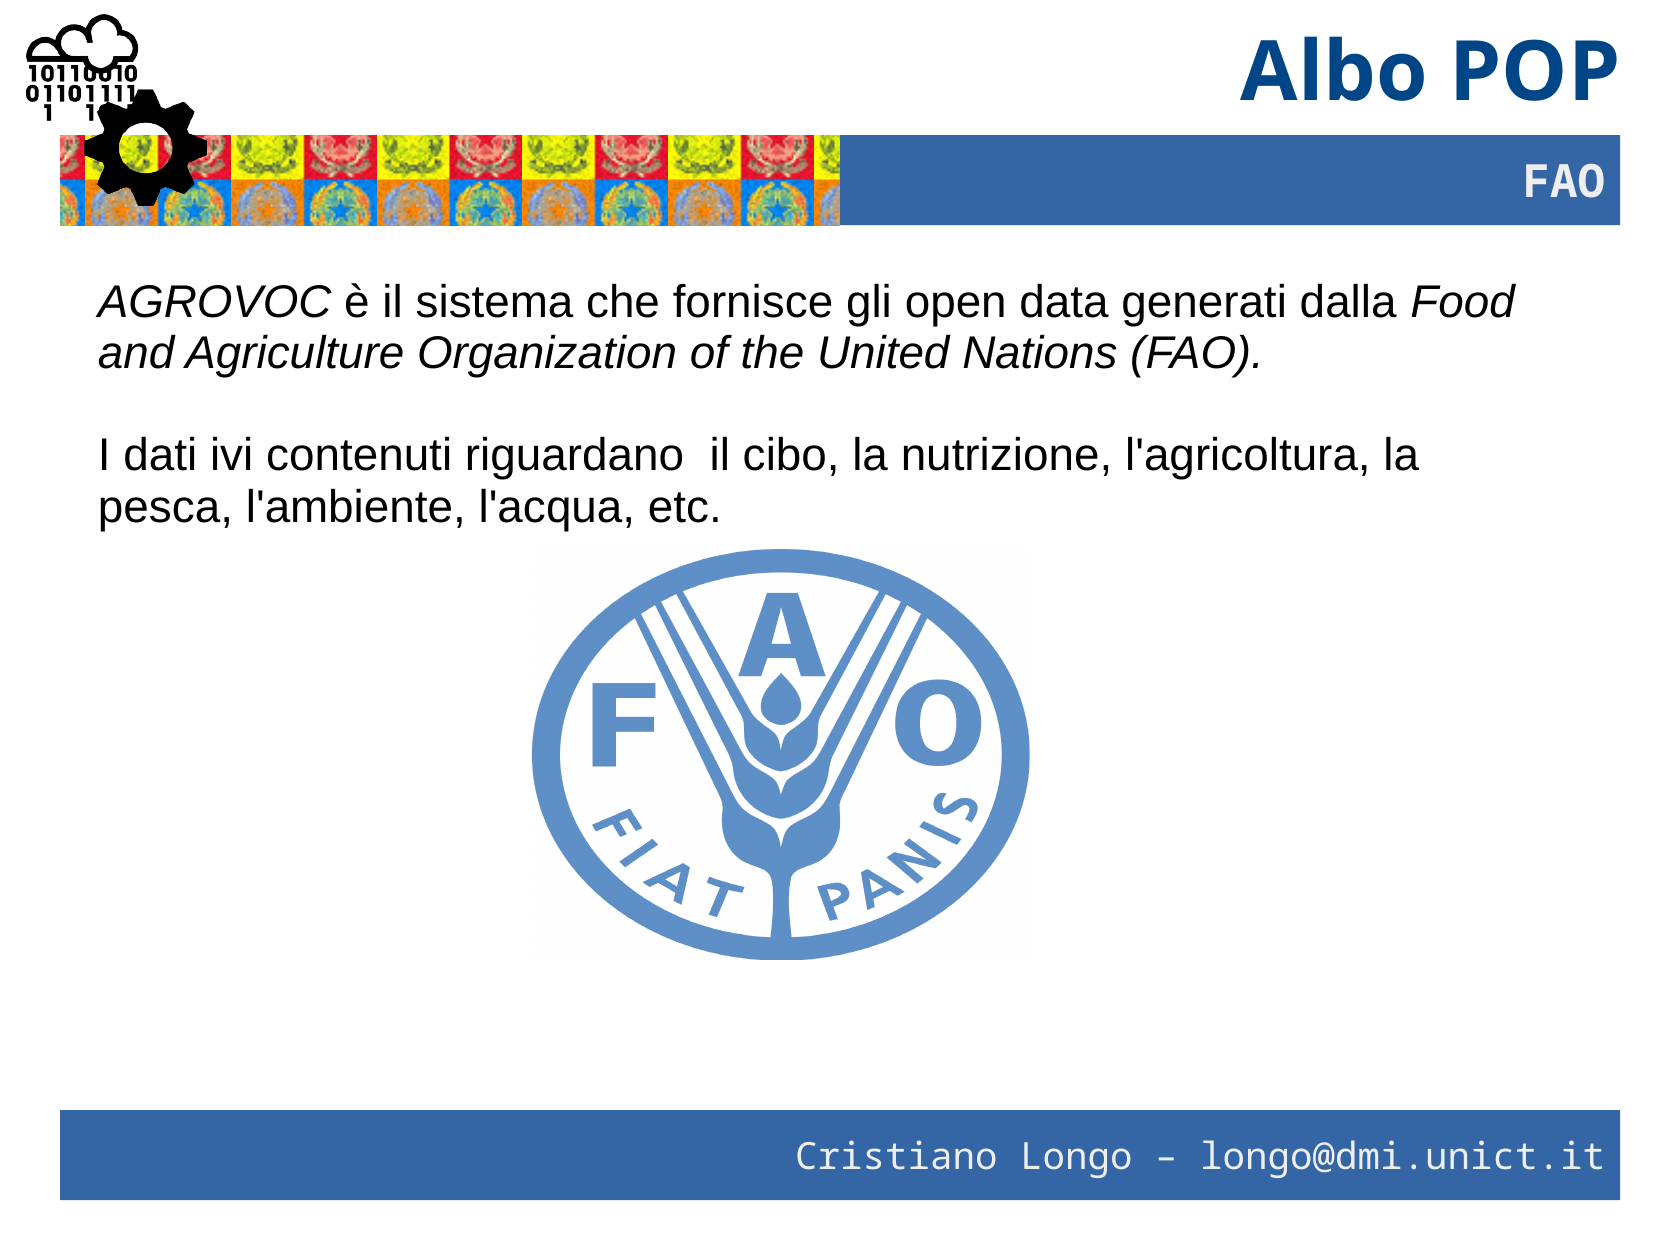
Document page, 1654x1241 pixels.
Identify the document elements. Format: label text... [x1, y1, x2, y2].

text_box Albo POP [982, 4, 1636, 124]
text_box Cristiano Longo – longo@dmi.unict.it [60, 1110, 1621, 1201]
picture [26, 14, 207, 206]
picture [531, 547, 1030, 960]
text_box FAO [840, 135, 1621, 226]
text_box AGROVOC è il sistema che fornisce gli open data generati dalla Food and Agriculture Organization of the United Nations (FAO). I dati ivi contenuti riguardano il cibo, la nutrizione, l'agricoltura, la pesca, l'ambiente, l'acqua, etc. [83, 268, 1552, 540]
text_box [60, 135, 840, 226]
